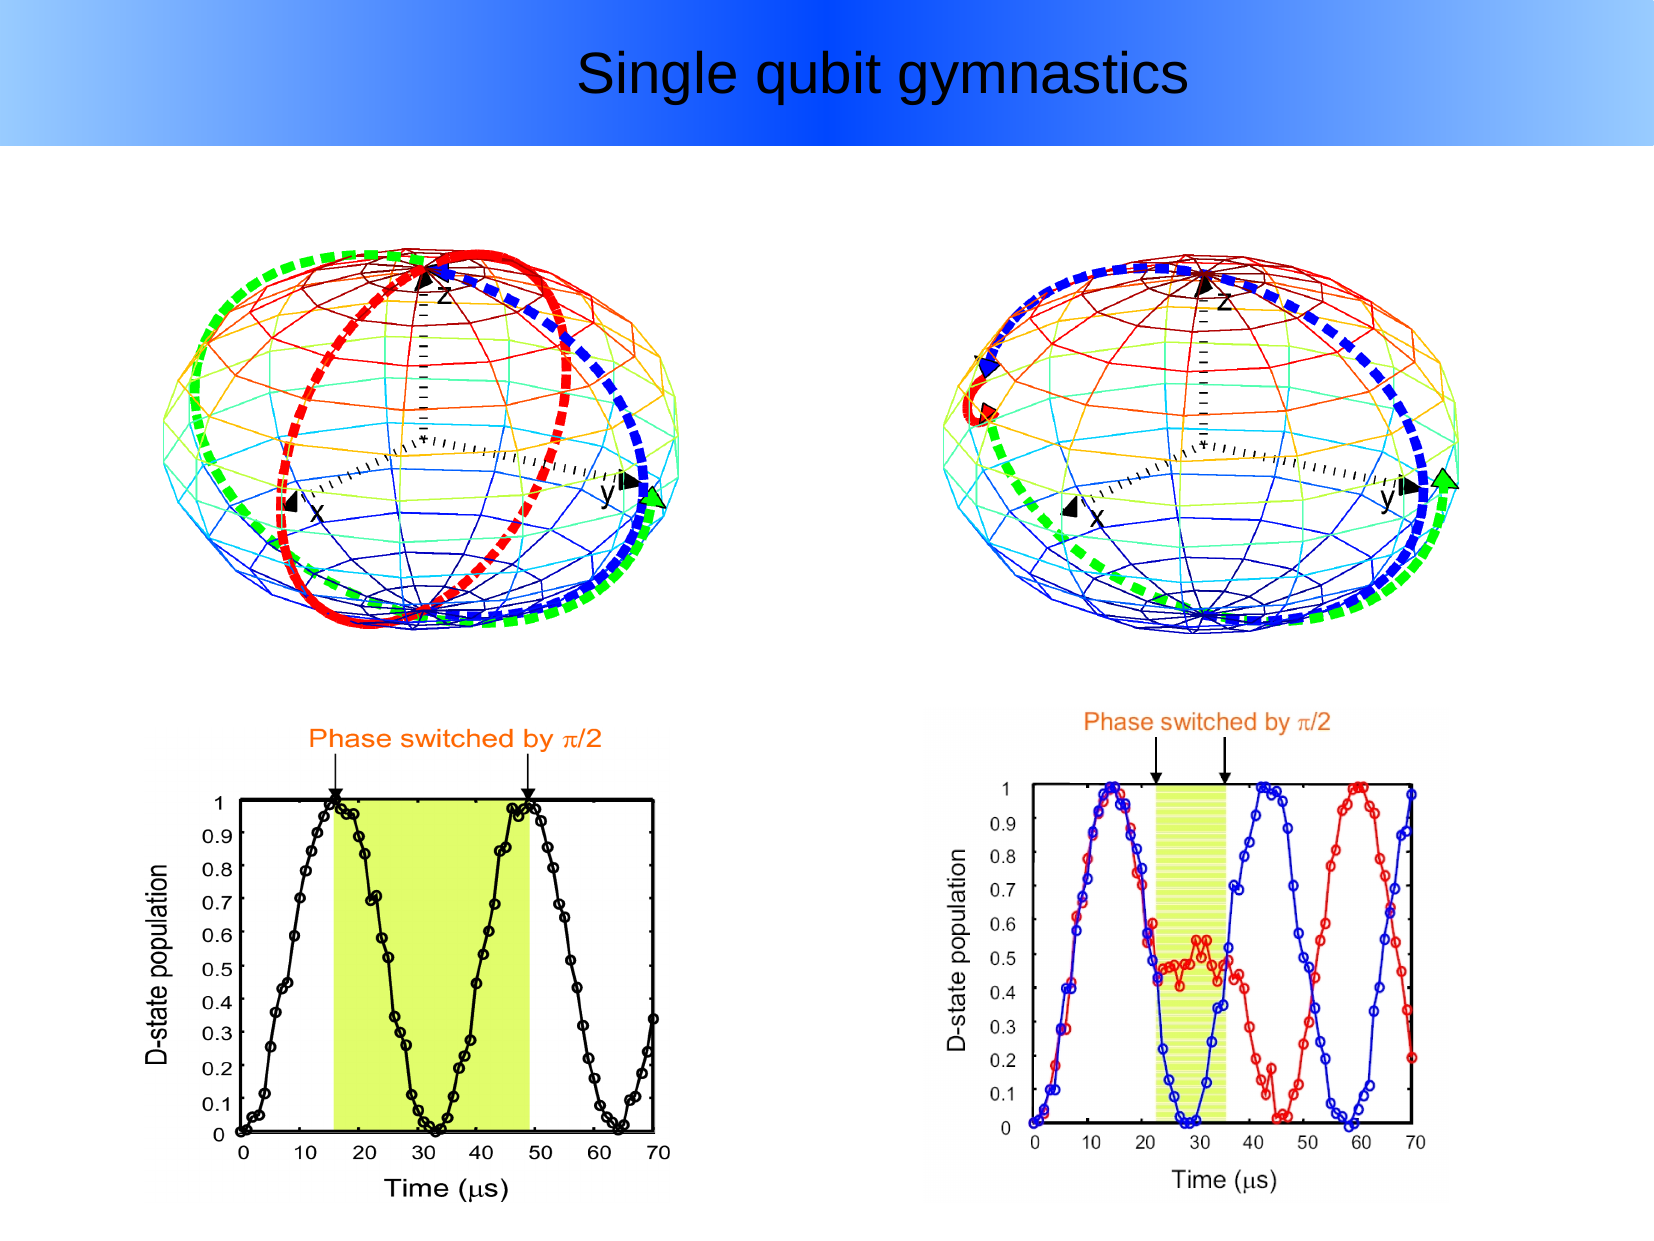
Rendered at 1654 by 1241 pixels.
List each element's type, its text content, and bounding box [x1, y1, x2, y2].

picture [941, 248, 1467, 634]
text_box Single qubit gymnastics [562, 33, 1206, 121]
picture [161, 237, 687, 634]
picture [923, 707, 1449, 1203]
picture [144, 727, 670, 1203]
text_box [0, 0, 1654, 146]
